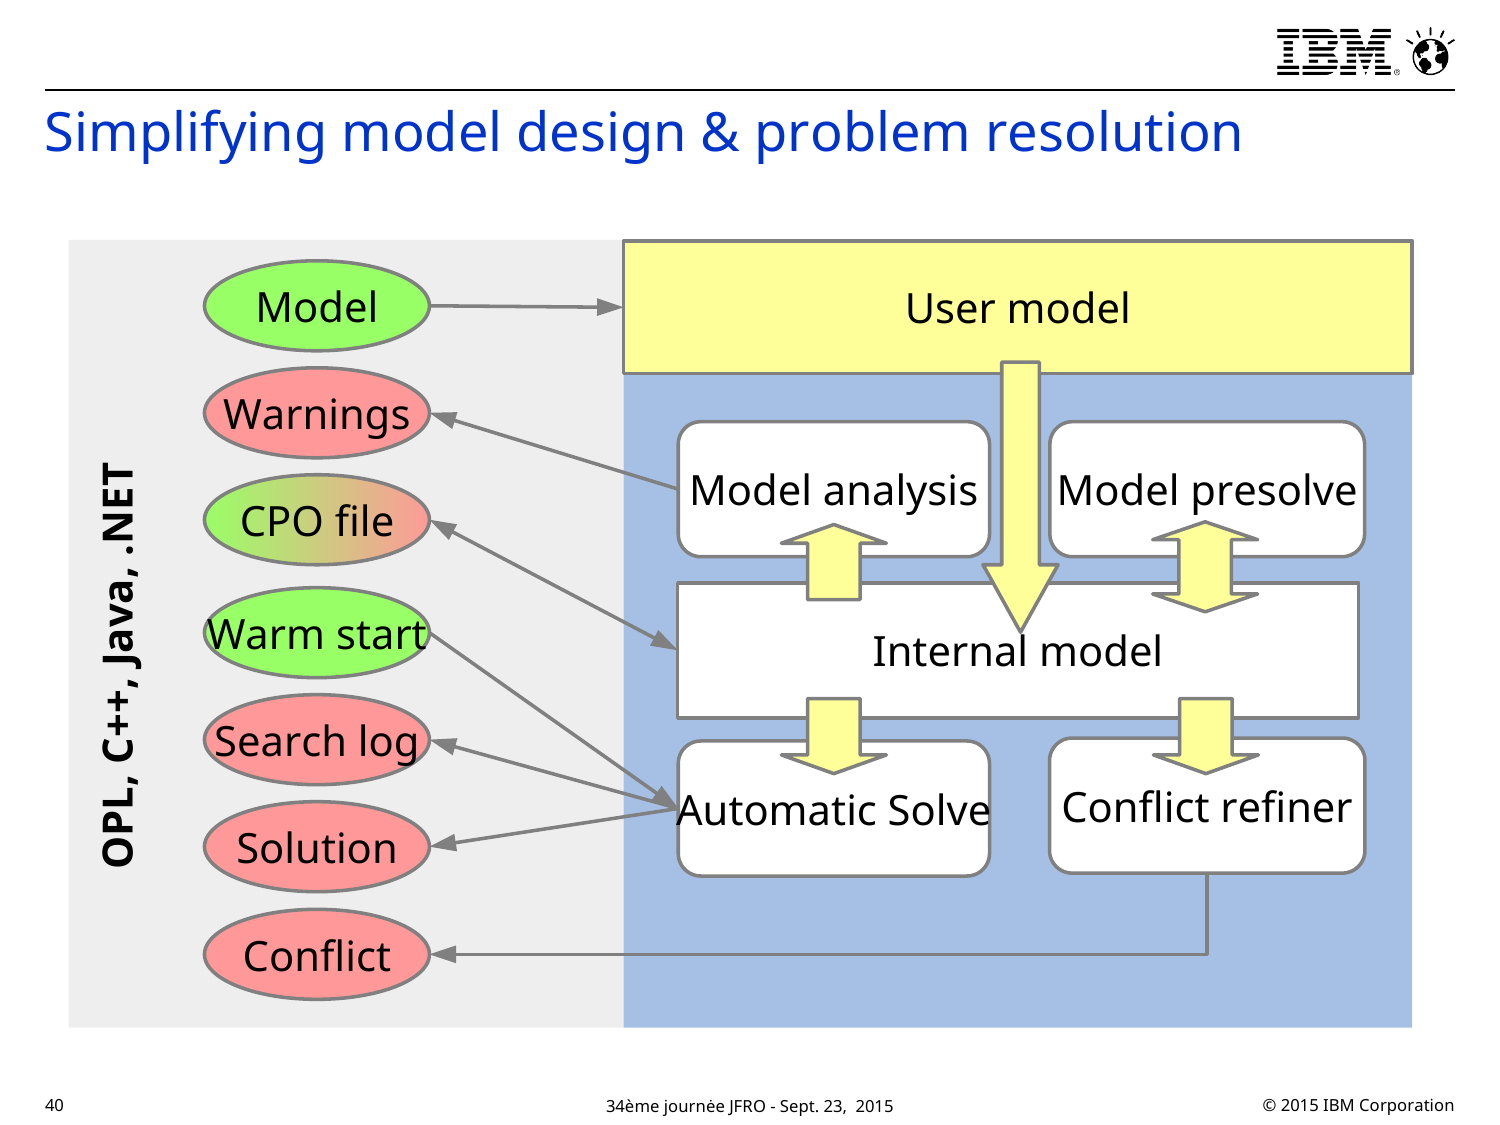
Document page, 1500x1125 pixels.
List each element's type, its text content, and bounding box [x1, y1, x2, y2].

picture [1260, 10, 1468, 90]
title Simplifying model design & problem resolution [29, 97, 1455, 203]
text_box [68, 239, 1413, 1028]
text_box Conflict refiner [1049, 738, 1365, 874]
text_box Automatic Solve [678, 740, 990, 877]
text_box Internal model [677, 582, 1359, 718]
text_box CPO file [204, 474, 430, 565]
text_box Warm start [204, 587, 430, 678]
text_box User model [623, 240, 1413, 374]
text_box Model analysis [678, 421, 990, 557]
text_box Model [204, 260, 430, 351]
text_box Search log [399, 736, 411, 753]
text_box Search log [204, 694, 430, 785]
text_box Warnings [204, 367, 430, 458]
text_box Model presolve [1049, 421, 1365, 557]
text_box OPL, C++, Java, .NET [83, 472, 149, 885]
text_box Solution [204, 801, 430, 892]
text_box Conflict [204, 909, 430, 1000]
